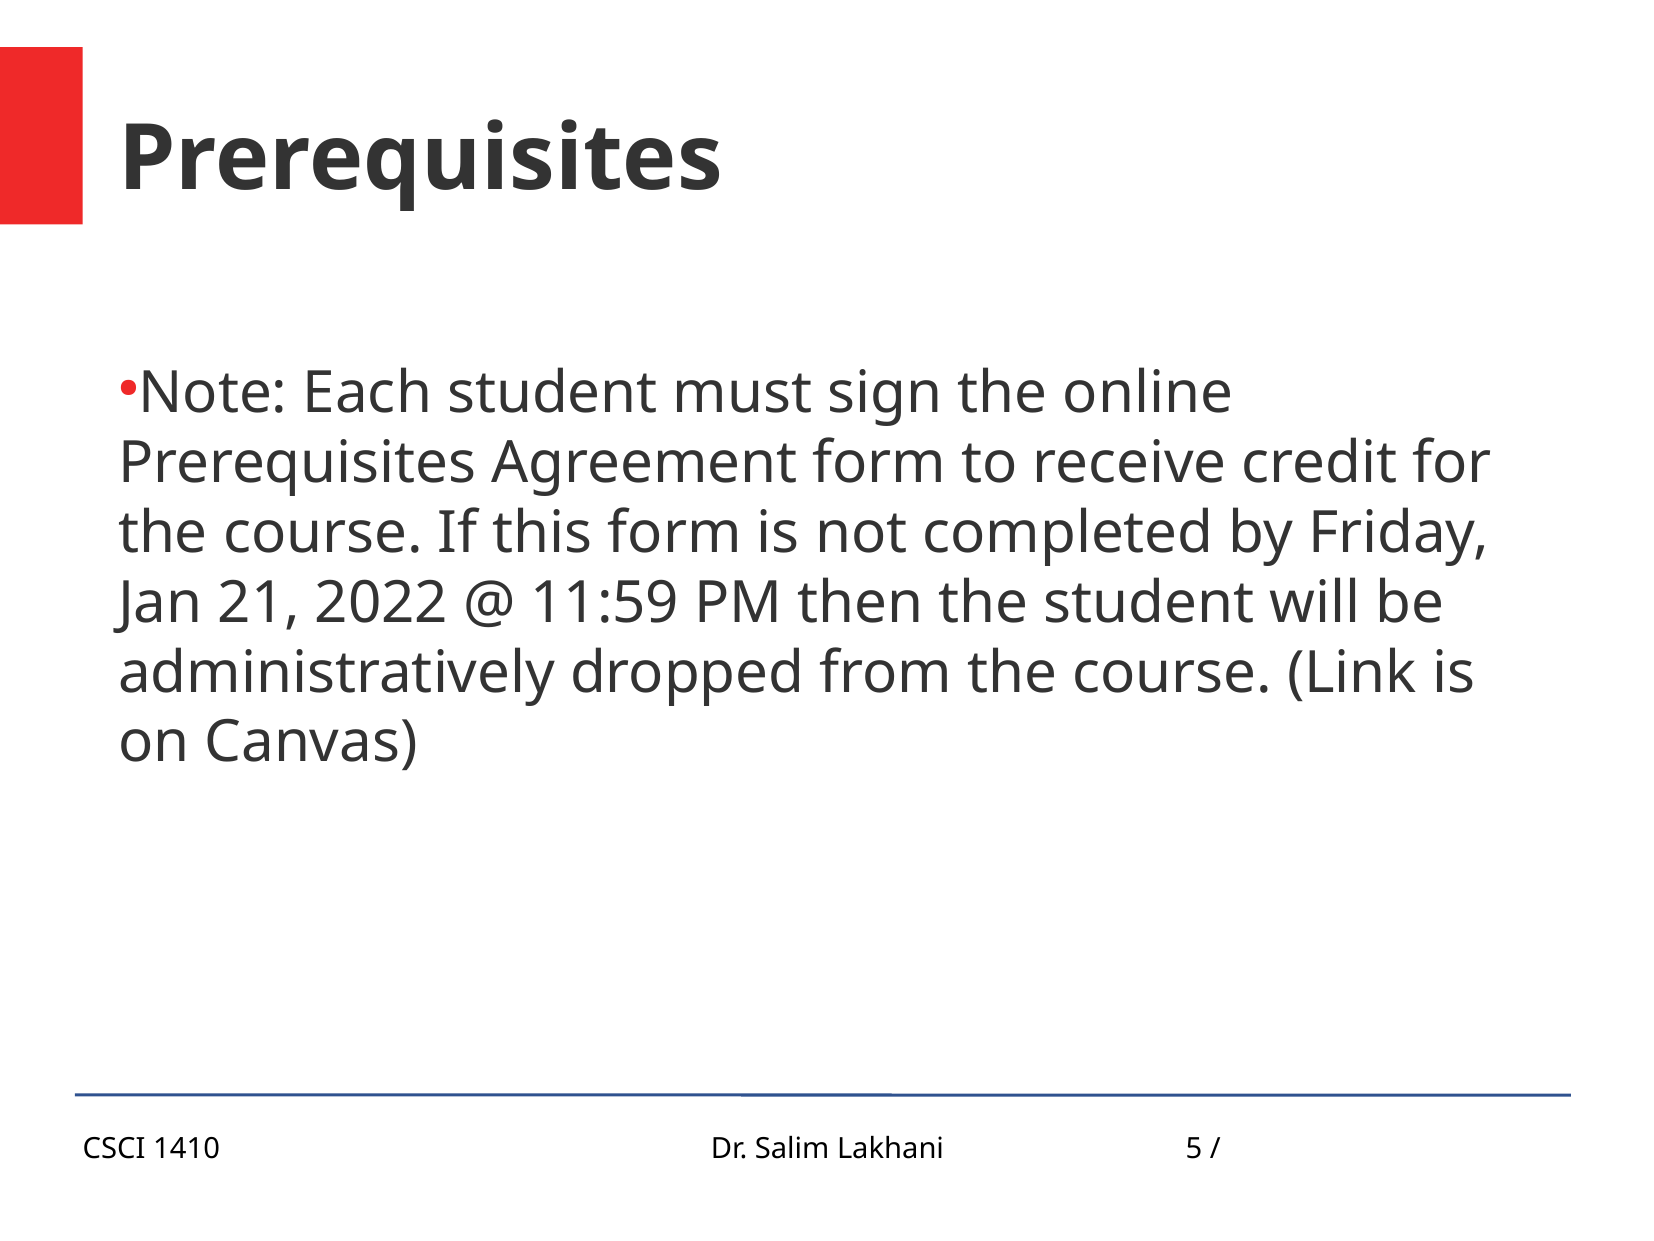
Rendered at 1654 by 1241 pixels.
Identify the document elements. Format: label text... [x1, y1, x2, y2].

title Prerequisites [118, 49, 1571, 257]
text_box CSCI 1410 [82, 1129, 468, 1216]
text_box Dr. Salim Lakhani [565, 1129, 1090, 1216]
list Note: Each student must sign the online Prerequisites Agreement form to receive credit for the course. If this form is not completed by Friday, Jan 21, 2022 @ 11:59 PM then the student will be administratively dropped from the course. (Link is on Canvas) [118, 354, 1536, 1074]
text_box / [1185, 1129, 1571, 1216]
